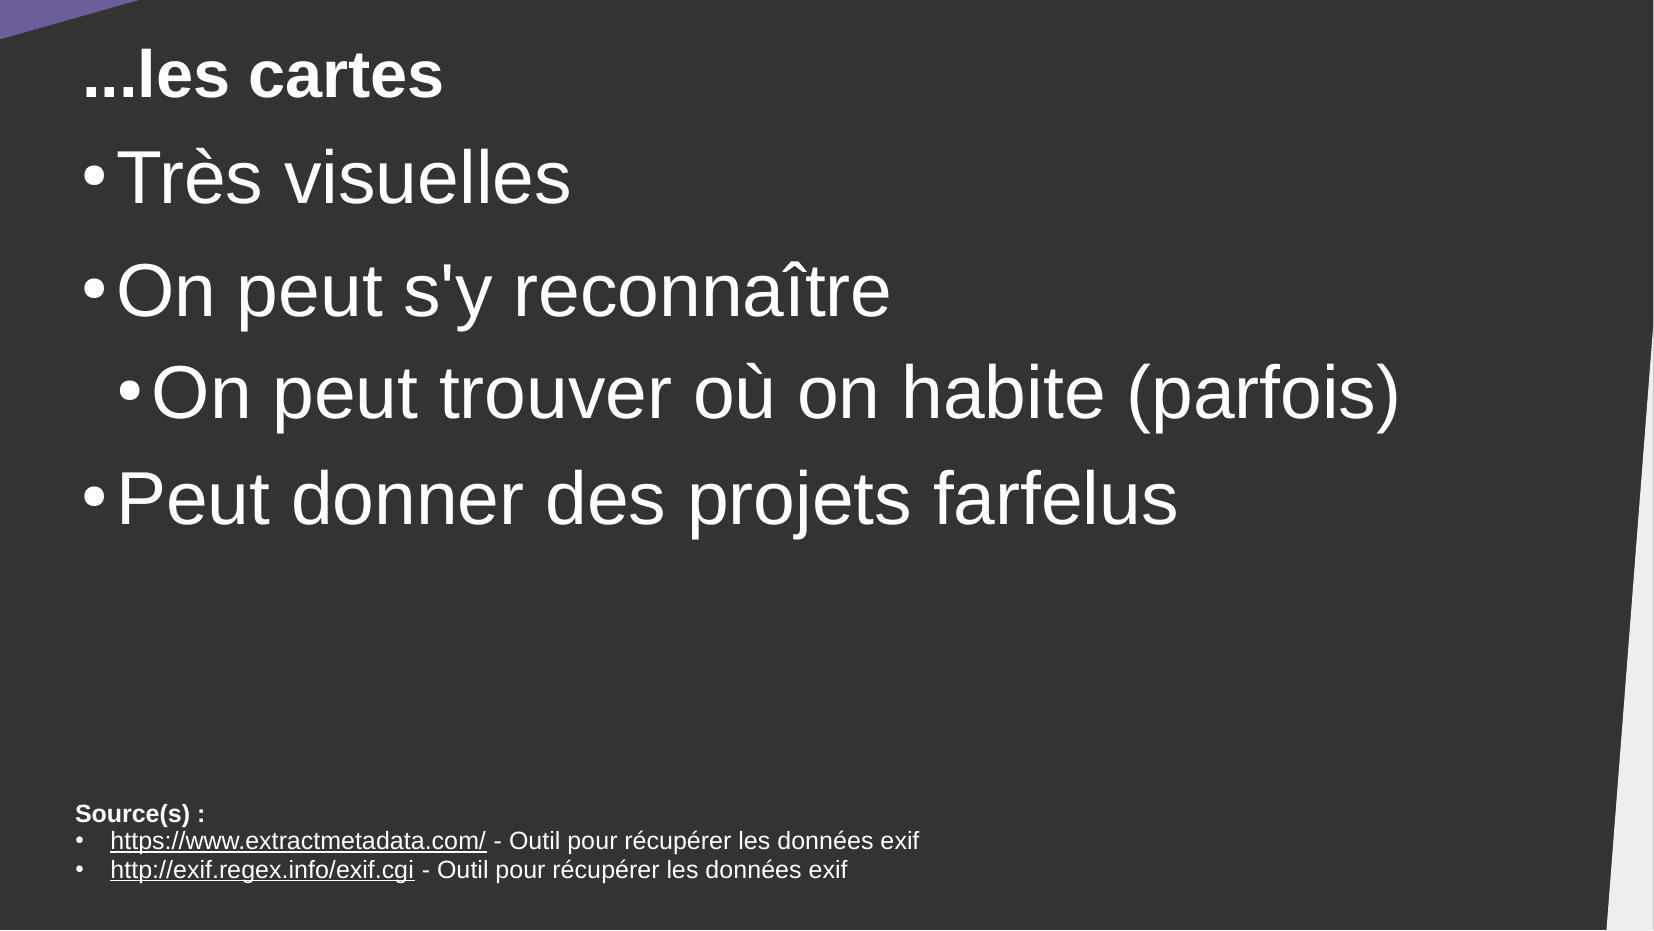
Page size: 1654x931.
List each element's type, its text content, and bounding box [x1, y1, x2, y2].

text_box [0, 0, 140, 40]
text_box Source(s) : https://www.extractmetadata.com/ - Outil pour récupérer les données exif http://exif.regex.info/exif.cgi - Outil pour récupérer les données exif [60, 791, 1546, 919]
title ...les cartes [82, 37, 1619, 112]
list Très visuelles On peut s'y reconnaître On peut trouver où on habite (parfois) Peut donner des projets farfelus [80, 135, 1560, 745]
text_box [1606, 315, 1654, 931]
